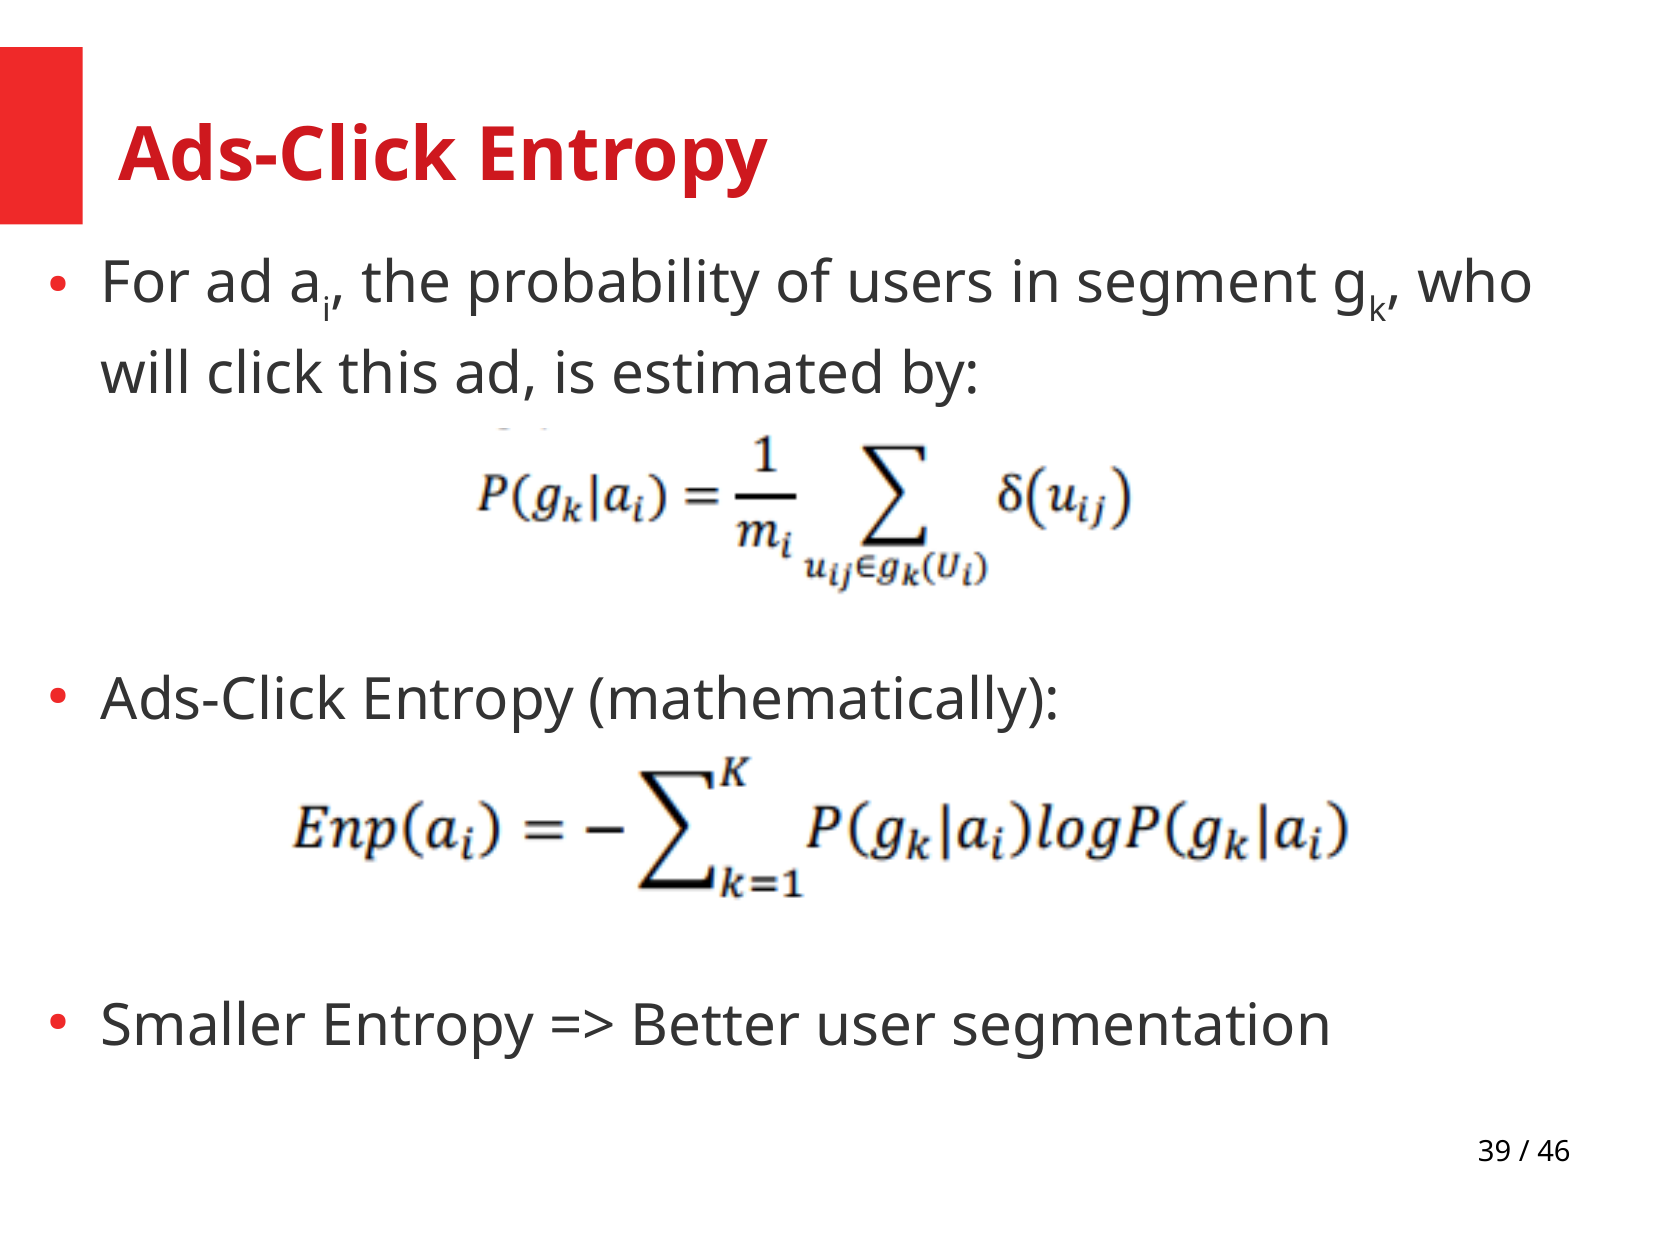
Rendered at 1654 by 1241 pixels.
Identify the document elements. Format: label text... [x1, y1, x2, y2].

list For ad ai, the probability of users in segment gk, who will click this ad, is estimated by: Ads-Click Entropy (mathematically): Smaller Entropy => Better user segmentation [30, 240, 1621, 1074]
picture [447, 428, 1164, 601]
title Ads-Click Entropy [118, 49, 1571, 240]
picture [276, 749, 1366, 931]
